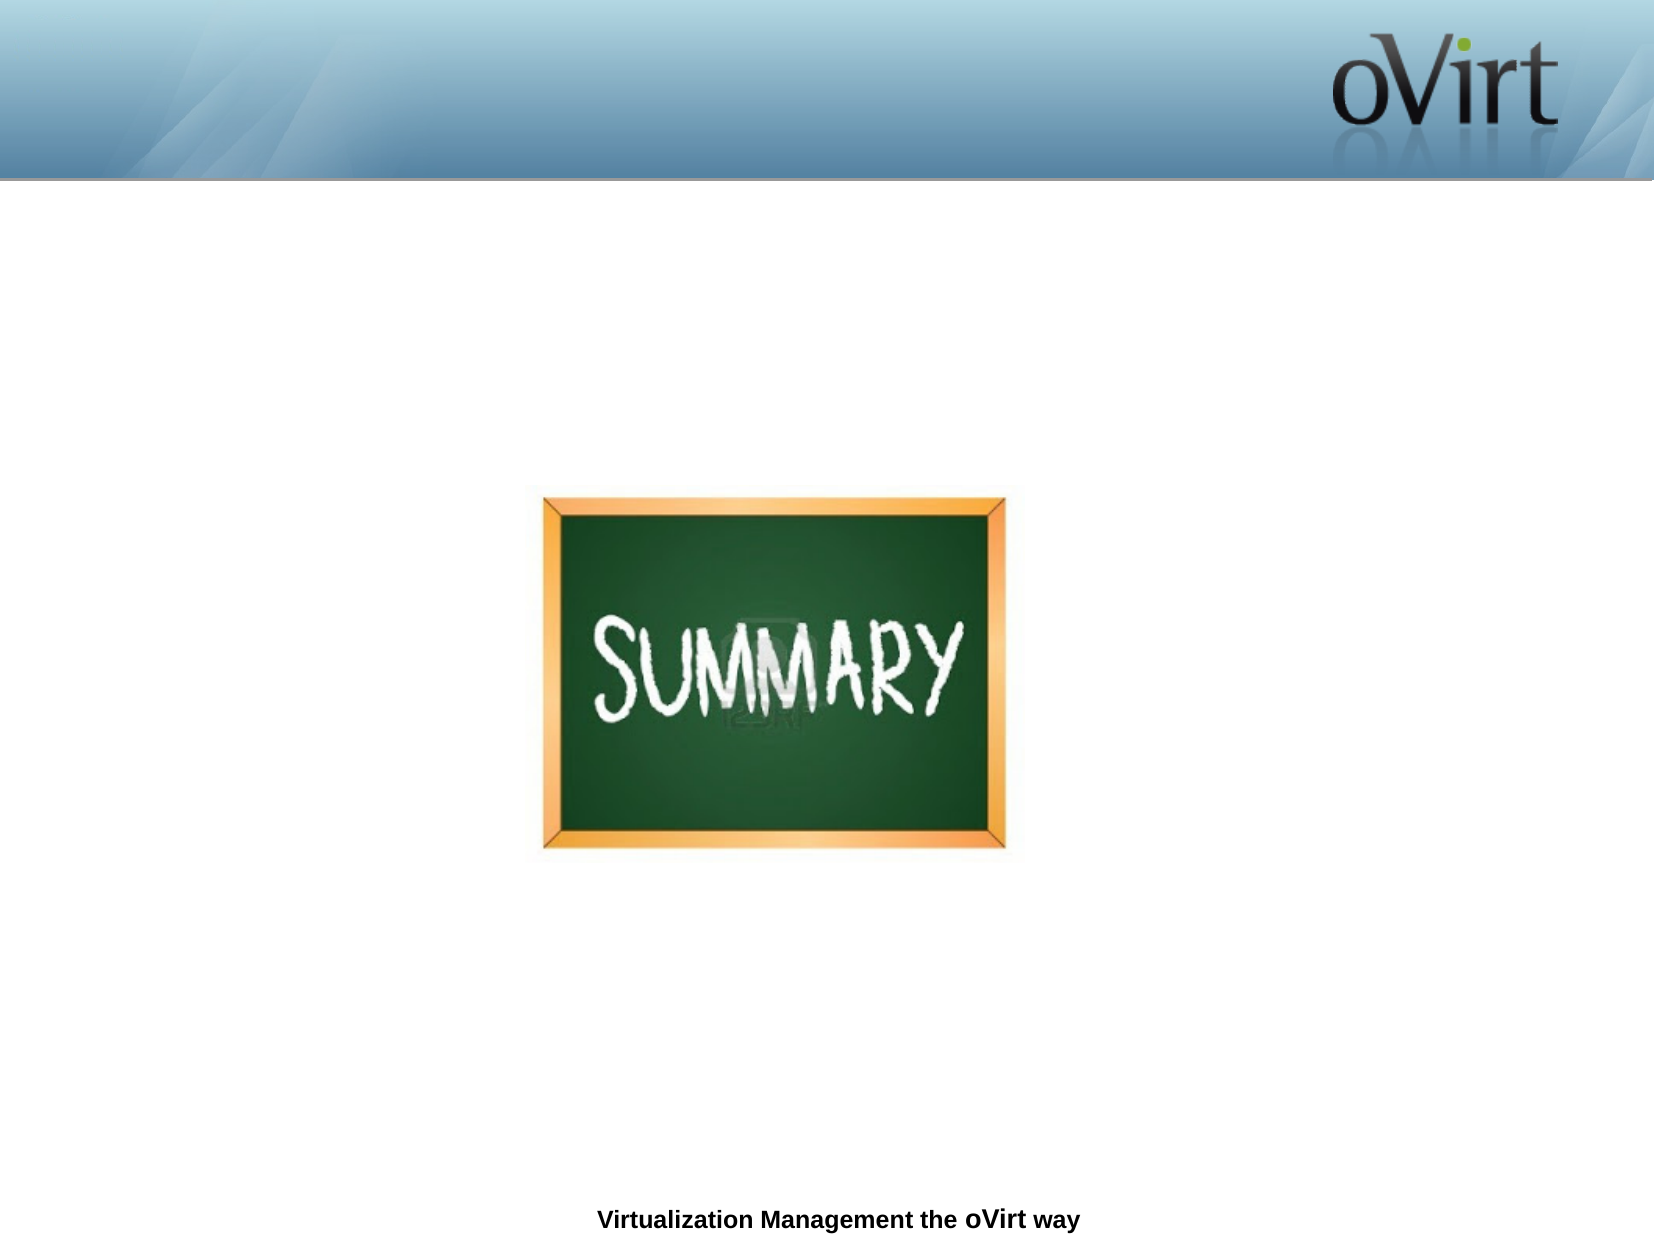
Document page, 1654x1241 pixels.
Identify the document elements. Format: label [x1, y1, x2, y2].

picture [1333, 25, 1558, 175]
picture [525, 485, 1025, 863]
